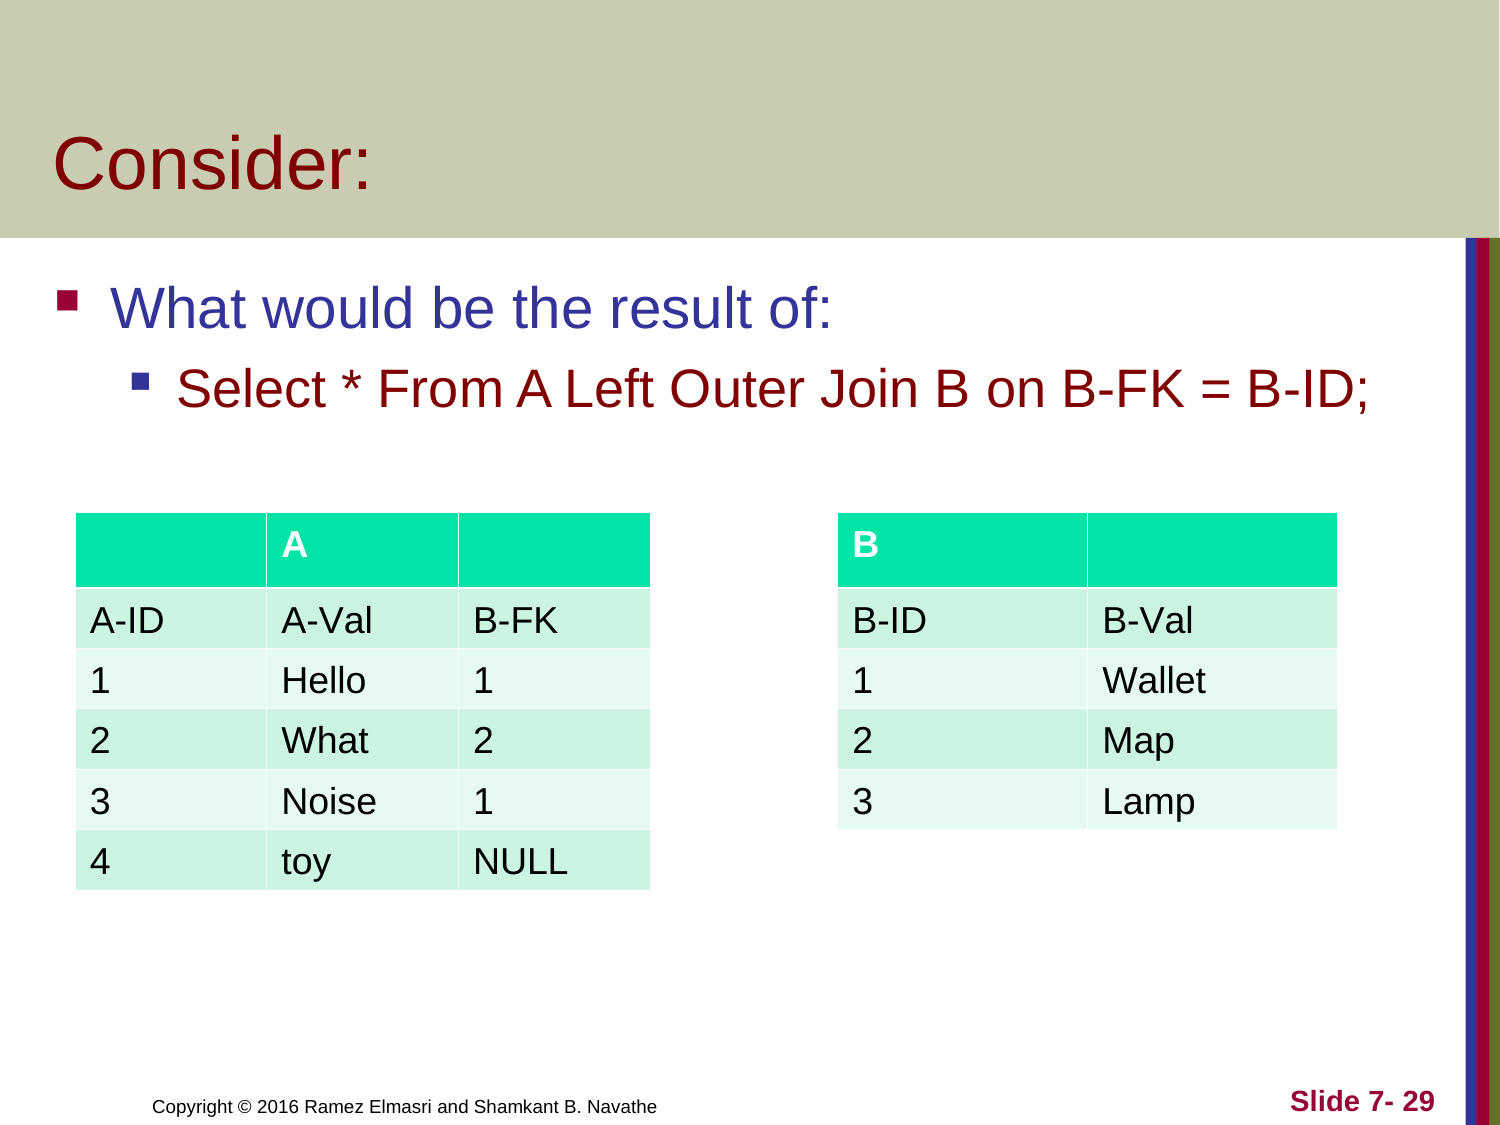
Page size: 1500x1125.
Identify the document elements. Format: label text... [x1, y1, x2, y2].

table_cell What [267, 709, 458, 769]
table_header [1088, 513, 1337, 587]
table_cell 2 [459, 709, 650, 769]
text_box Slide 7- <number> [1137, 1050, 1450, 1125]
table_cell Map [1088, 709, 1337, 769]
table_cell B-FK [459, 589, 650, 648]
table_cell toy [267, 830, 458, 890]
table_header B [838, 513, 1087, 587]
table_cell Noise [267, 770, 458, 829]
table_header A [267, 513, 458, 587]
table_header [76, 513, 266, 587]
table_cell 1 [76, 649, 266, 708]
table_cell B-ID [838, 589, 1087, 648]
table_cell 1 [459, 649, 650, 708]
table_cell Wallet [1088, 649, 1337, 708]
table_cell A-Val [267, 589, 458, 648]
table_header [459, 513, 650, 587]
table_cell B-Val [1088, 589, 1337, 648]
title Consider: [37, 49, 1317, 213]
table_cell 1 [459, 770, 650, 829]
table_cell Lamp [1088, 770, 1337, 829]
list What would be the result of: Select * From A Left Outer Join B on B-FK = B-ID; [39, 262, 1388, 438]
table_cell Hello [267, 649, 458, 708]
table_cell 2 [838, 709, 1087, 769]
table_cell 2 [76, 709, 266, 769]
table_cell 1 [838, 649, 1087, 708]
table_cell 4 [76, 830, 266, 890]
table_cell 3 [838, 770, 1087, 829]
table_cell A-ID [76, 589, 266, 648]
table_cell 3 [76, 770, 266, 829]
table_cell NULL [459, 830, 650, 890]
